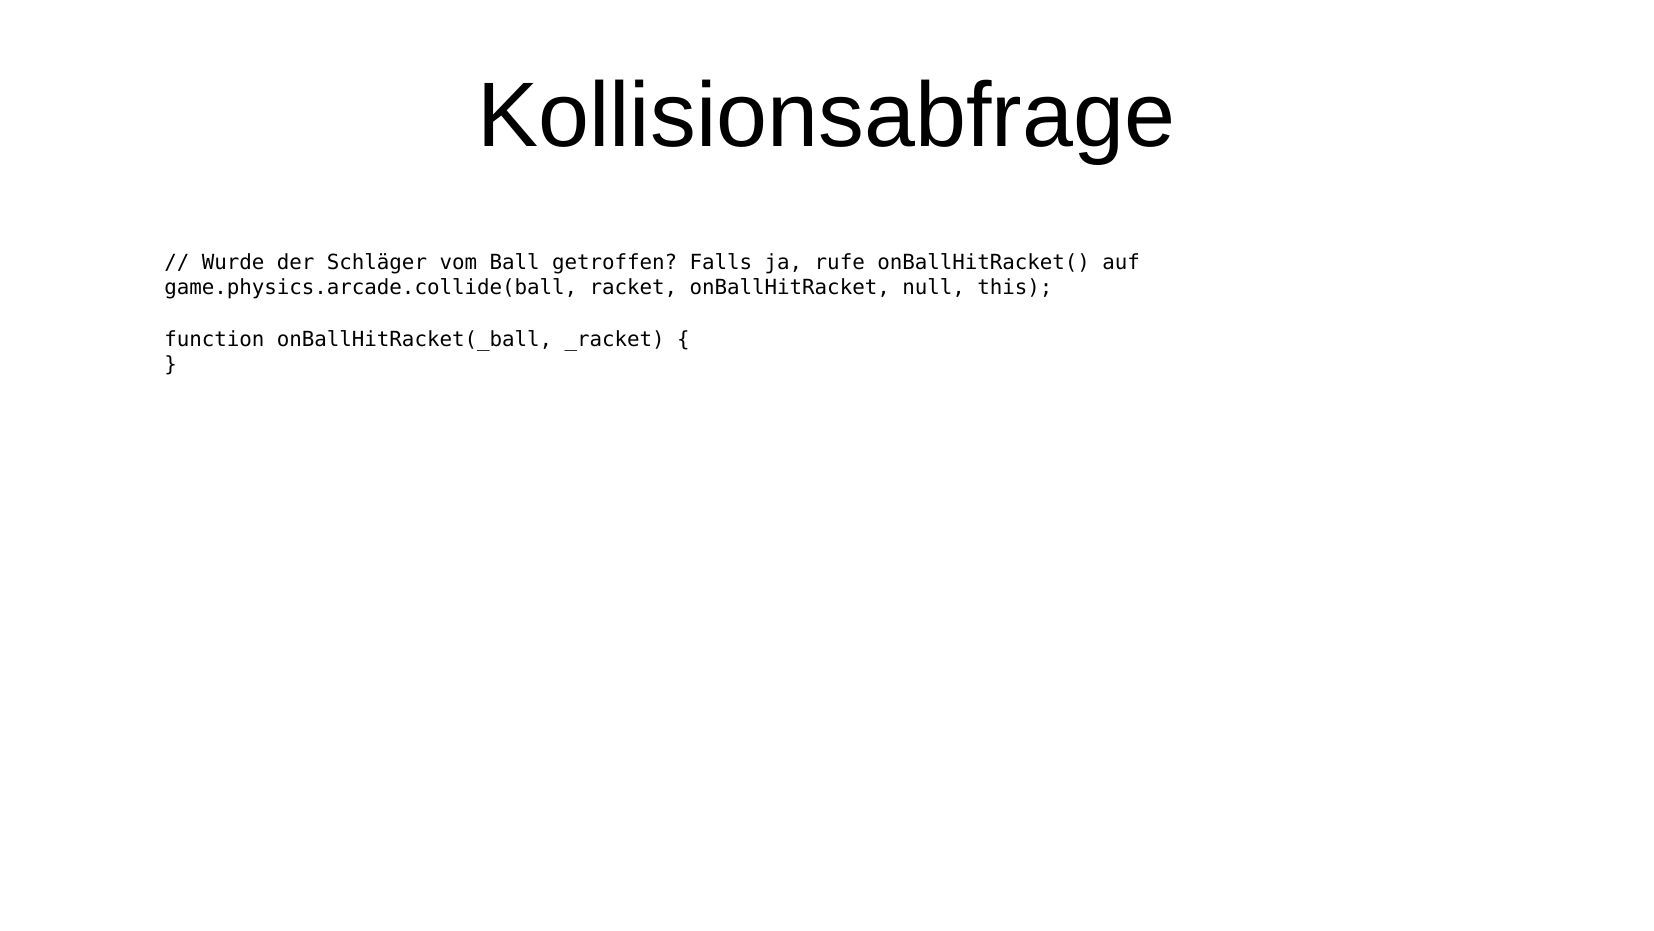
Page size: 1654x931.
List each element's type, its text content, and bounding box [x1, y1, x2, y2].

text_box // Wurde der Schläger vom Ball getroffen? Falls ja, rufe onBallHitRacket() auf game.physics.arcade.collide(ball, racket, onBallHitRacket, null, this); function onBallHitRacket(_ball, _racket) { } [49, 243, 1608, 689]
title Kollisionsabfrage [82, 37, 1571, 193]
